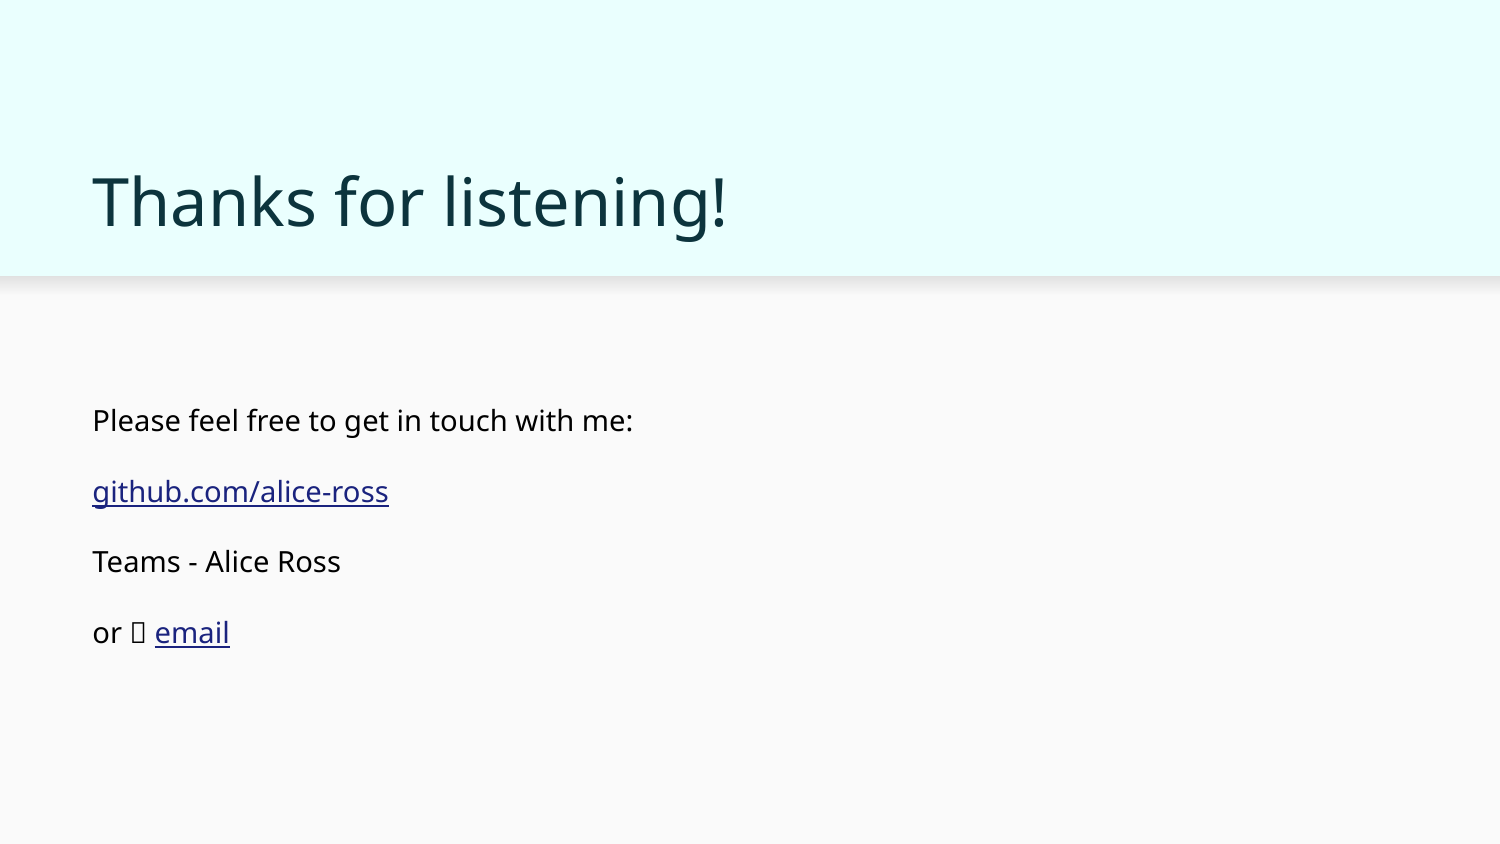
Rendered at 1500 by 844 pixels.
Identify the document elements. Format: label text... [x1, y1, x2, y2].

title Thanks for listening! [77, 52, 1427, 261]
list Please feel free to get in touch with me: github.com/alice-ross Teams - Alice Ross or 🔗 email [77, 314, 1427, 760]
